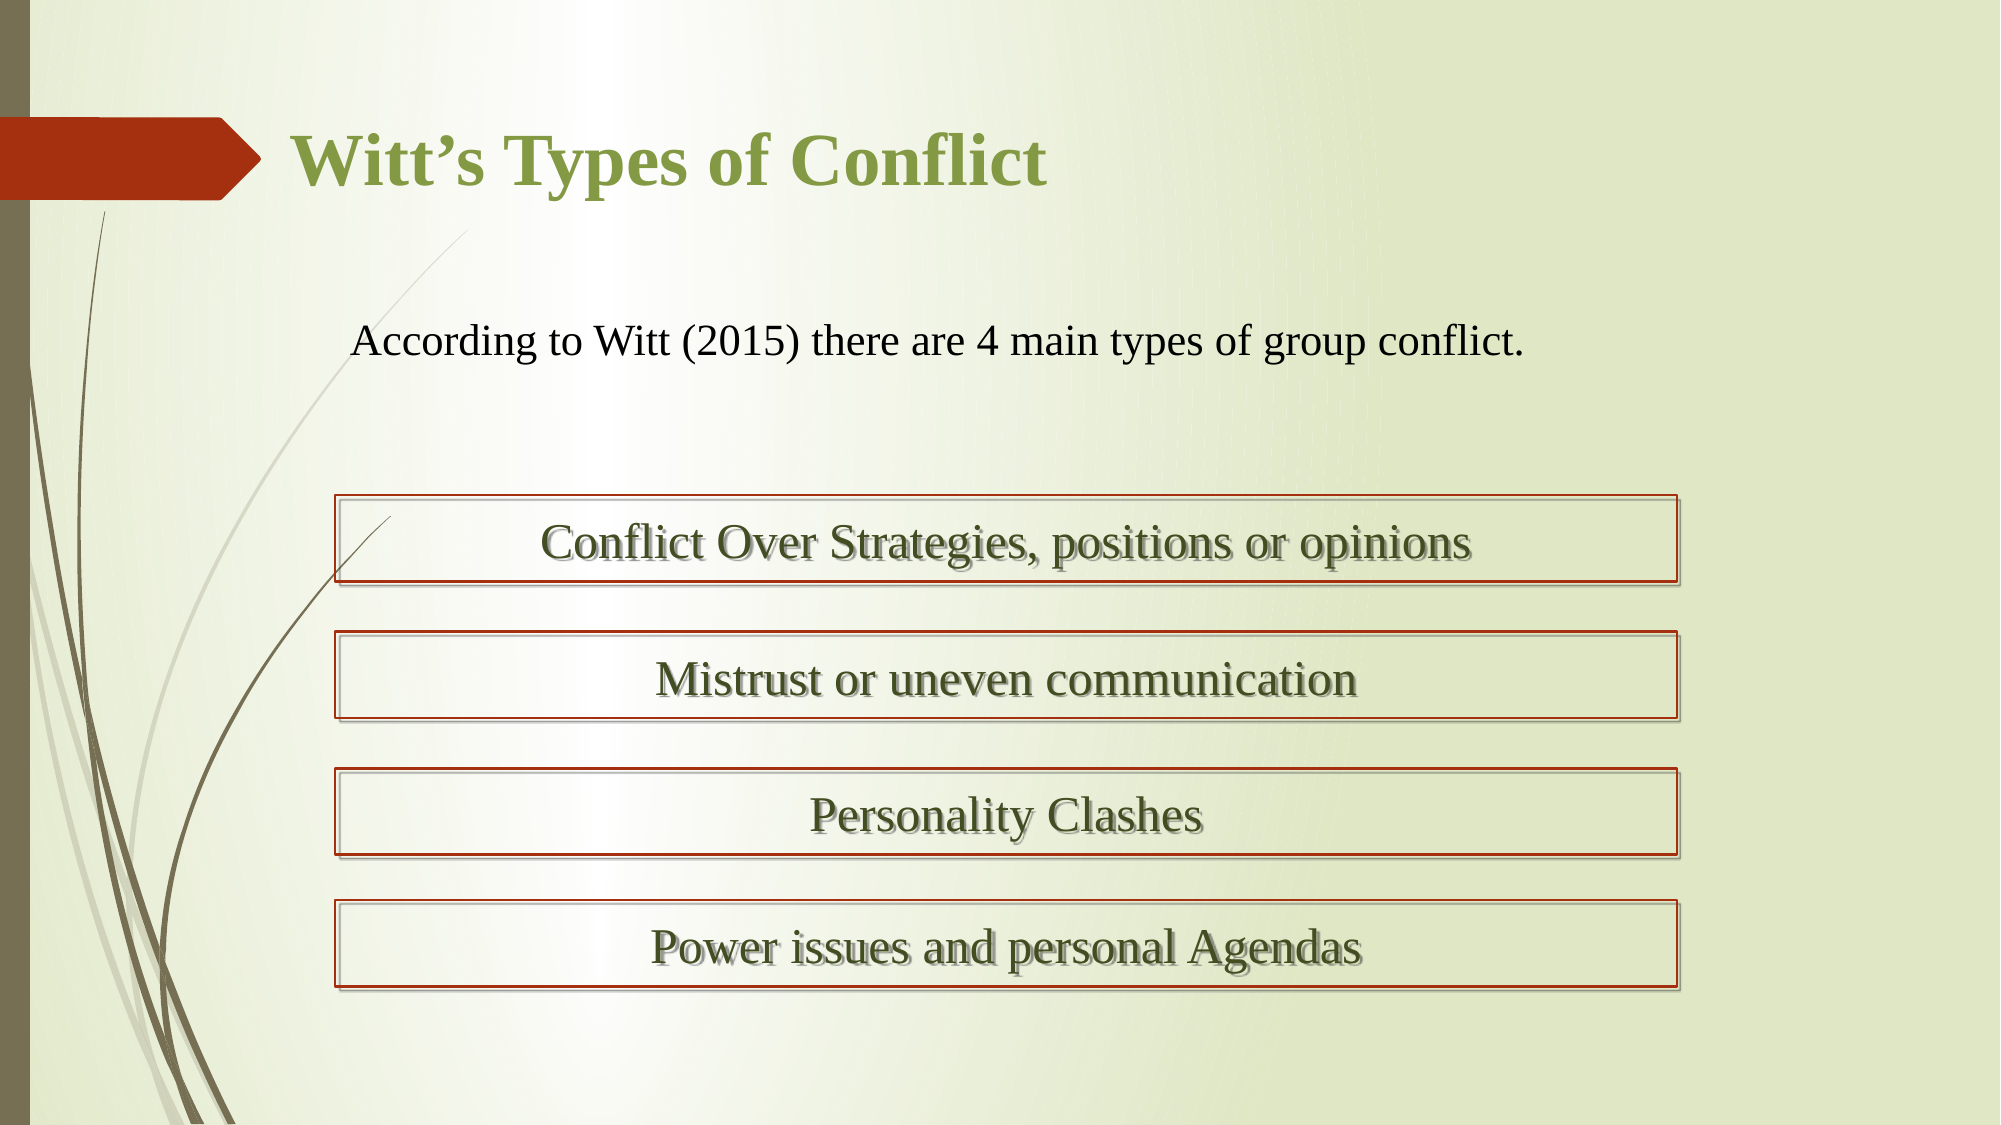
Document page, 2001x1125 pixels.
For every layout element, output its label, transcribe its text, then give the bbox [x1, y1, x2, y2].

text_box Power issues and personal Agendas [334, 899, 1678, 987]
text_box Conflict Over Strategies, positions or opinions [334, 495, 1678, 582]
text_box Mistrust or uneven communication [334, 631, 1678, 719]
text_box According to Witt (2015) there are 4 main types of group conflict. [334, 303, 1678, 372]
text_box Personality Clashes [334, 768, 1678, 855]
title Witt’s Types of Conflict [274, 102, 1638, 219]
